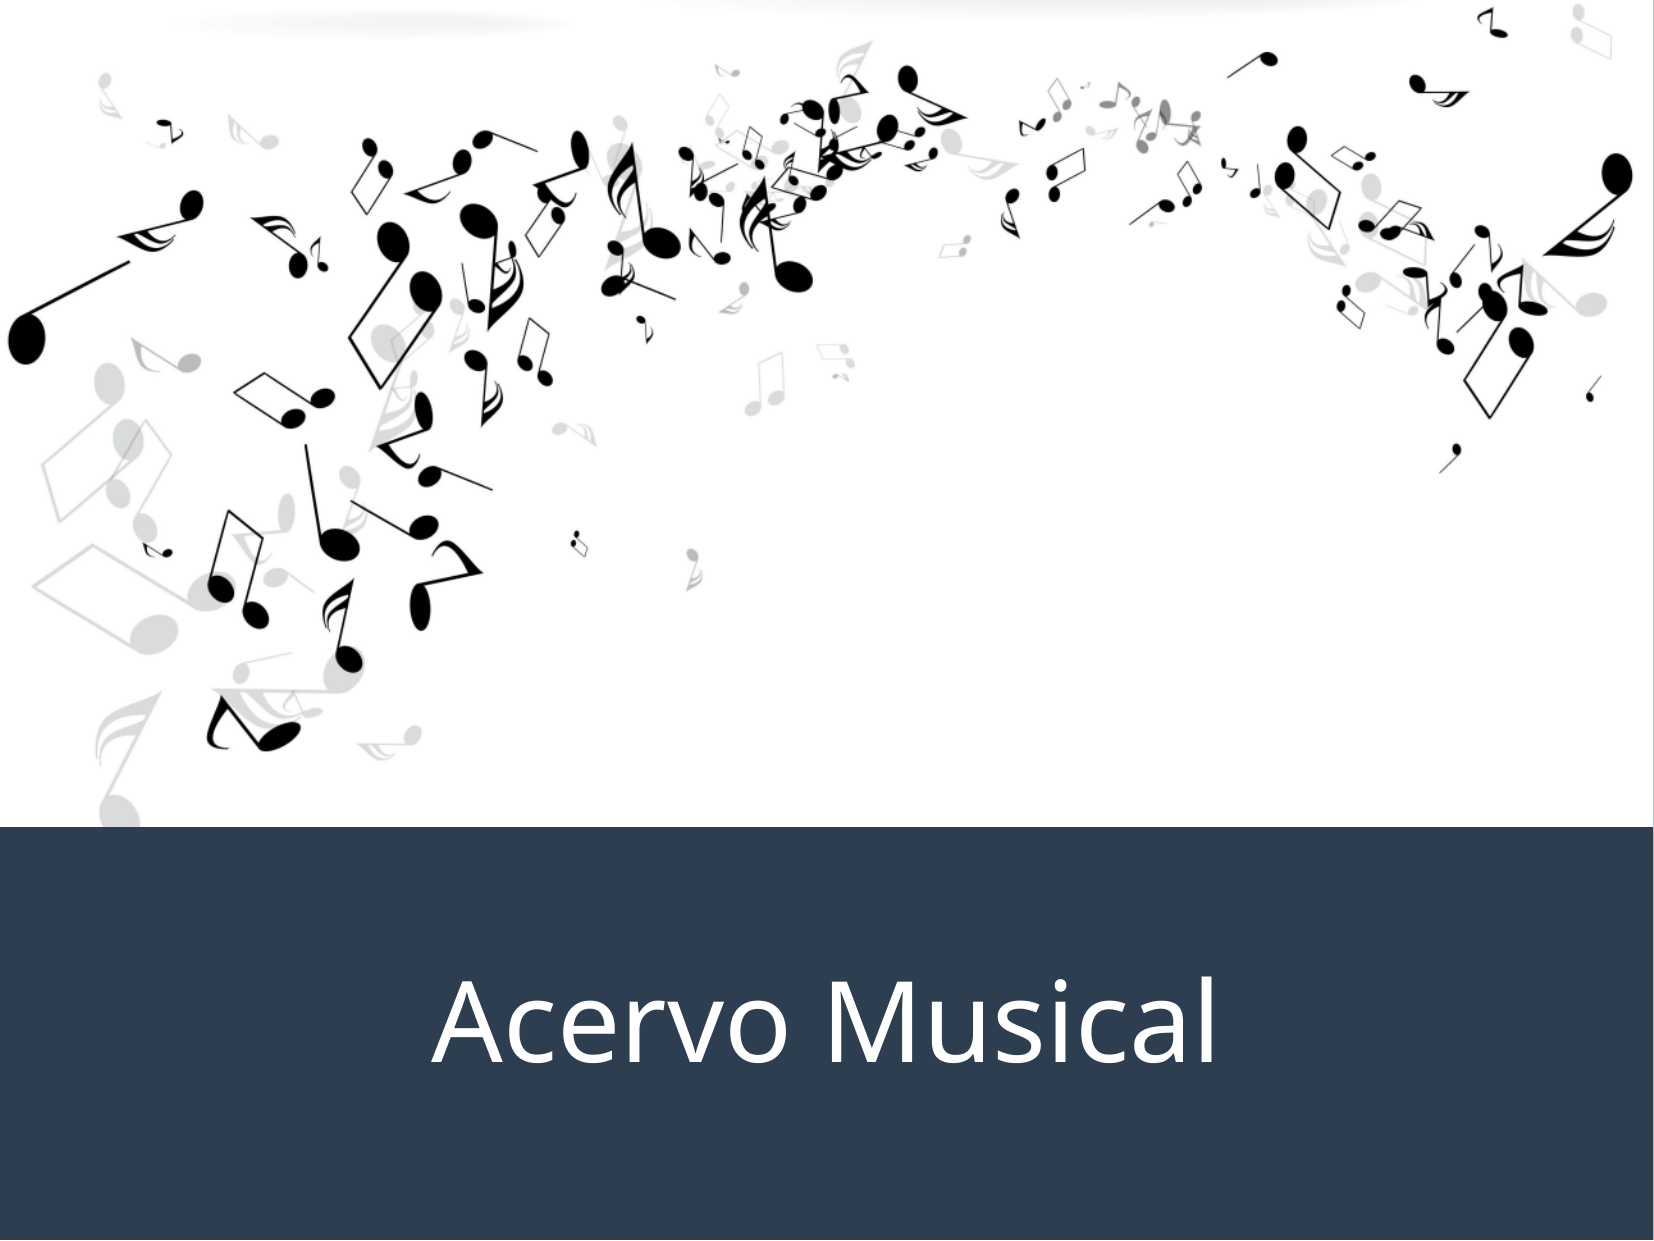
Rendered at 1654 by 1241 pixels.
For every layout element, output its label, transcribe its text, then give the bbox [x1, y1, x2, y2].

picture [0, 0, 1654, 827]
subtitle Acervo Musical [59, 856, 1595, 1182]
